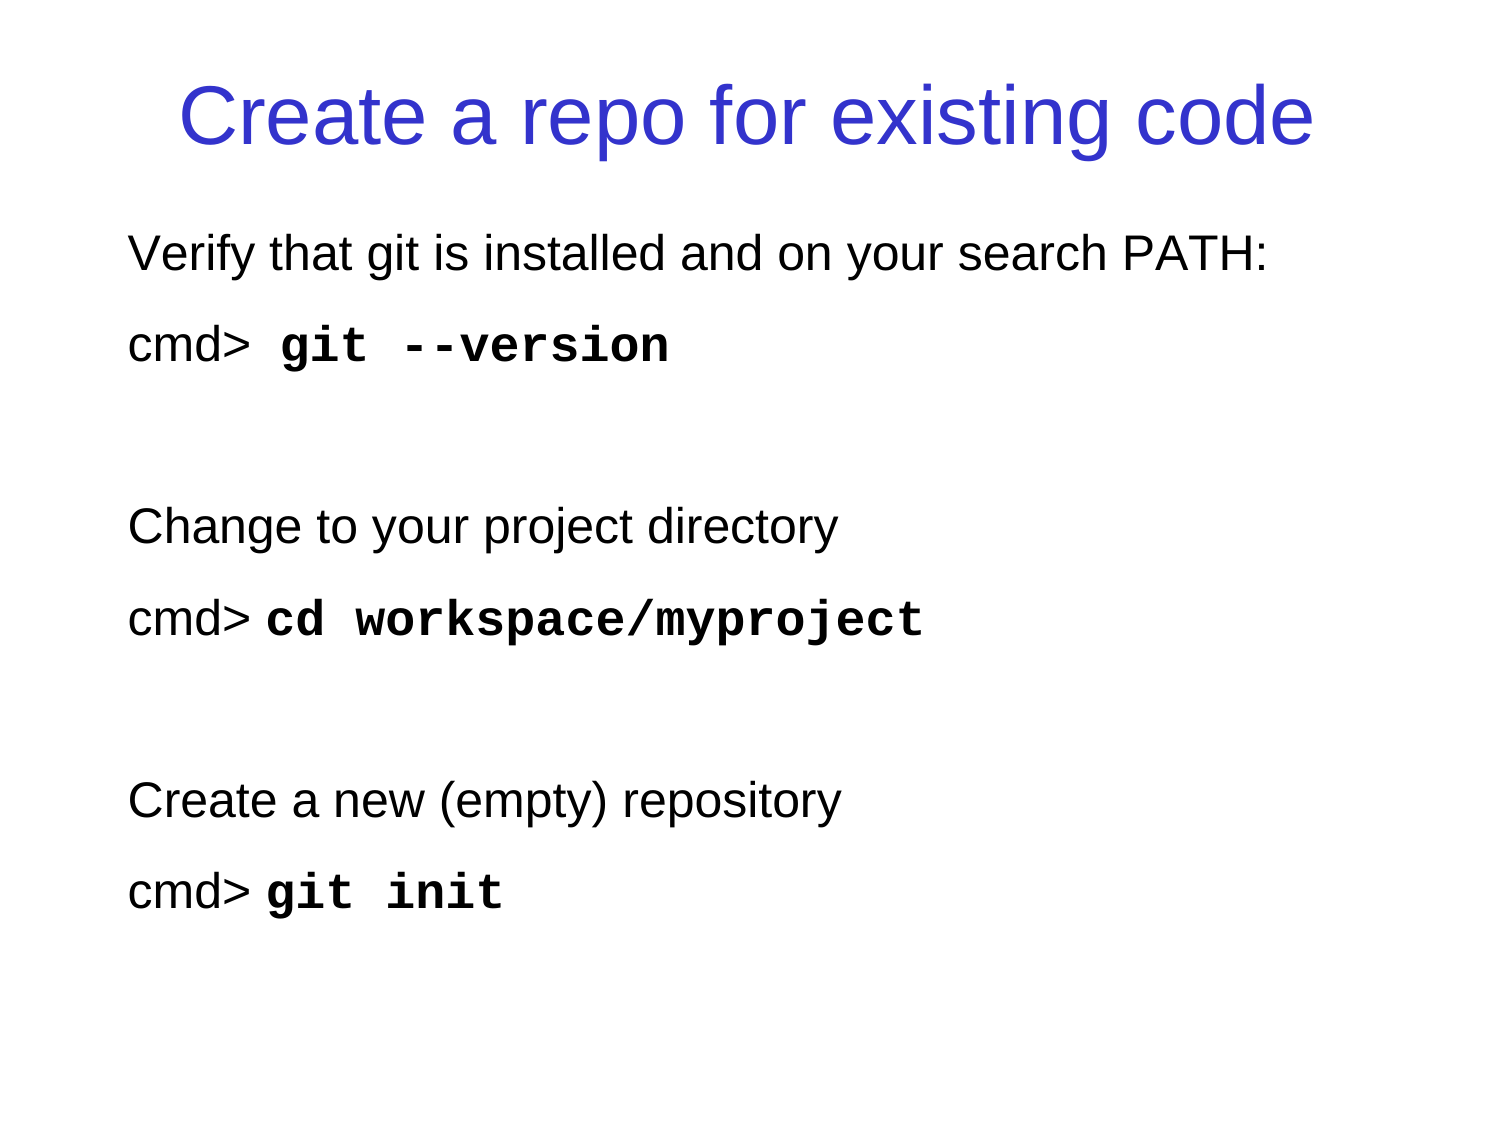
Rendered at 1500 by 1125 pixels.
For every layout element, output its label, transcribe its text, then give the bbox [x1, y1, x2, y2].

list Verify that git is installed and on your search PATH: cmd> git --version Change to your project directory cmd> cd workspace/myproject Create a new (empty) repository cmd> git init [112, 212, 1383, 1061]
title Create a repo for existing code [112, 38, 1383, 184]
